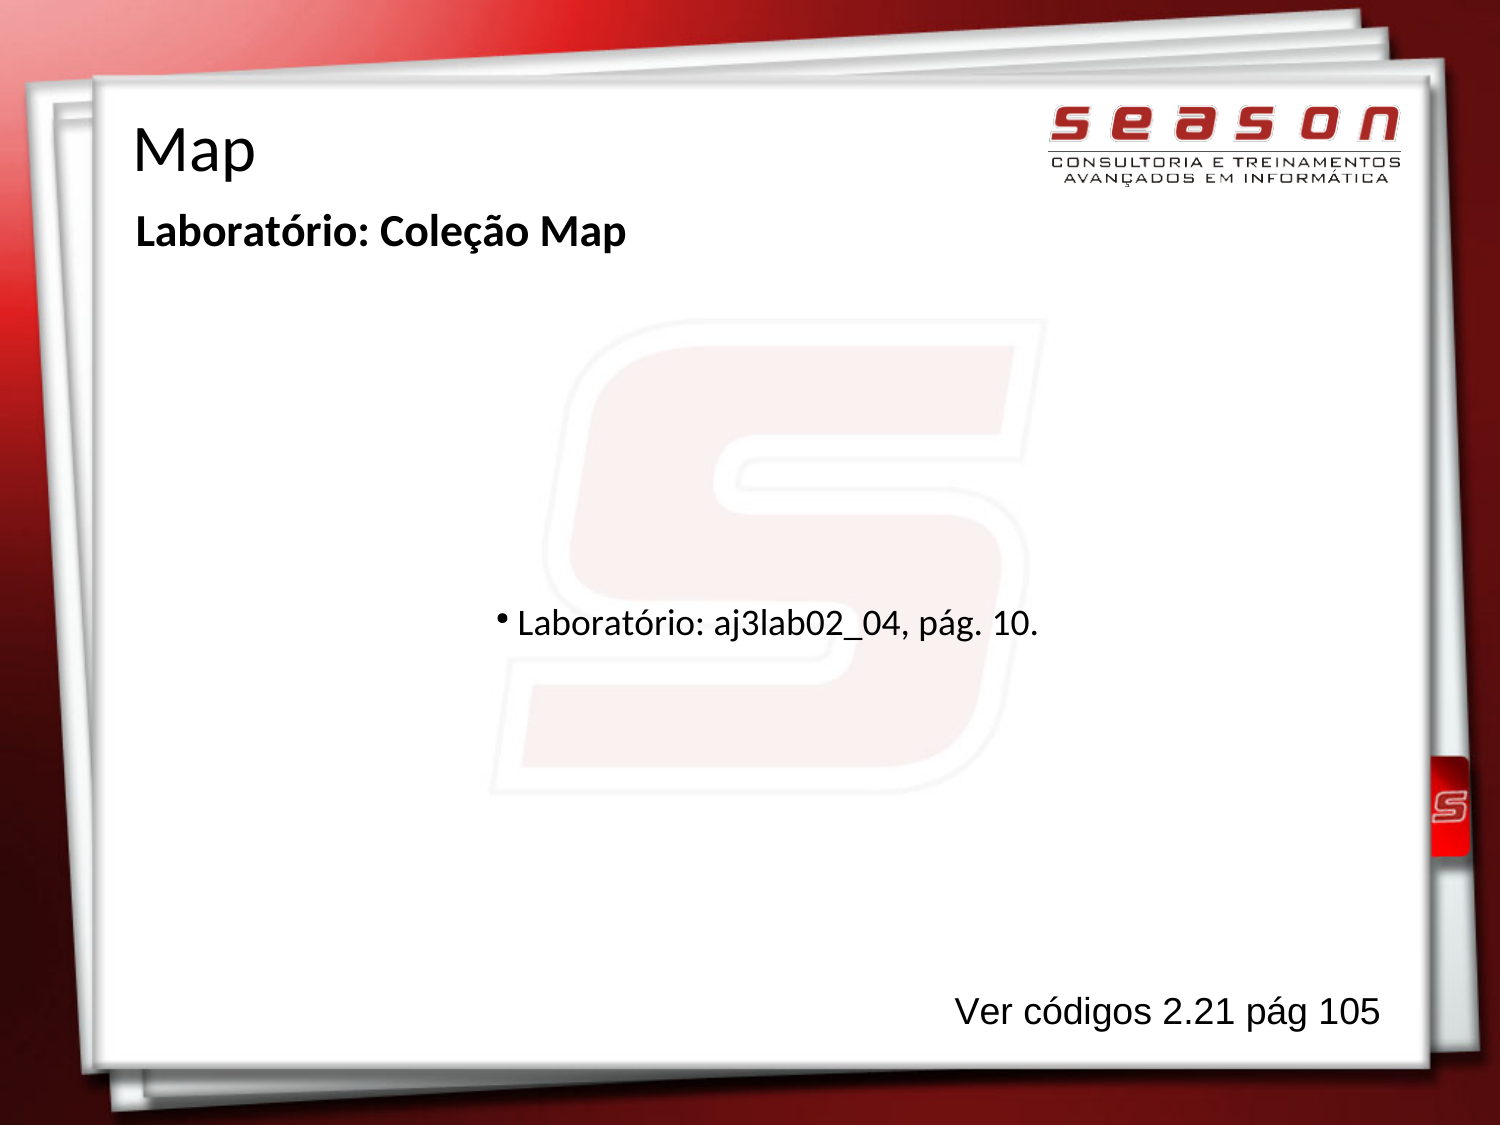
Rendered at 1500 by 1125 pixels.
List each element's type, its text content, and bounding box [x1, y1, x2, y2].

text_box Ver códigos 2.21 pág 105 [708, 979, 1396, 1040]
picture [0, 0, 1500, 1125]
text_box Laboratório: Coleção Map [135, 200, 1246, 256]
text_box Laboratório: aj3lab02_04, pág. 10. [207, 318, 1328, 922]
title Map [118, 33, 1394, 257]
